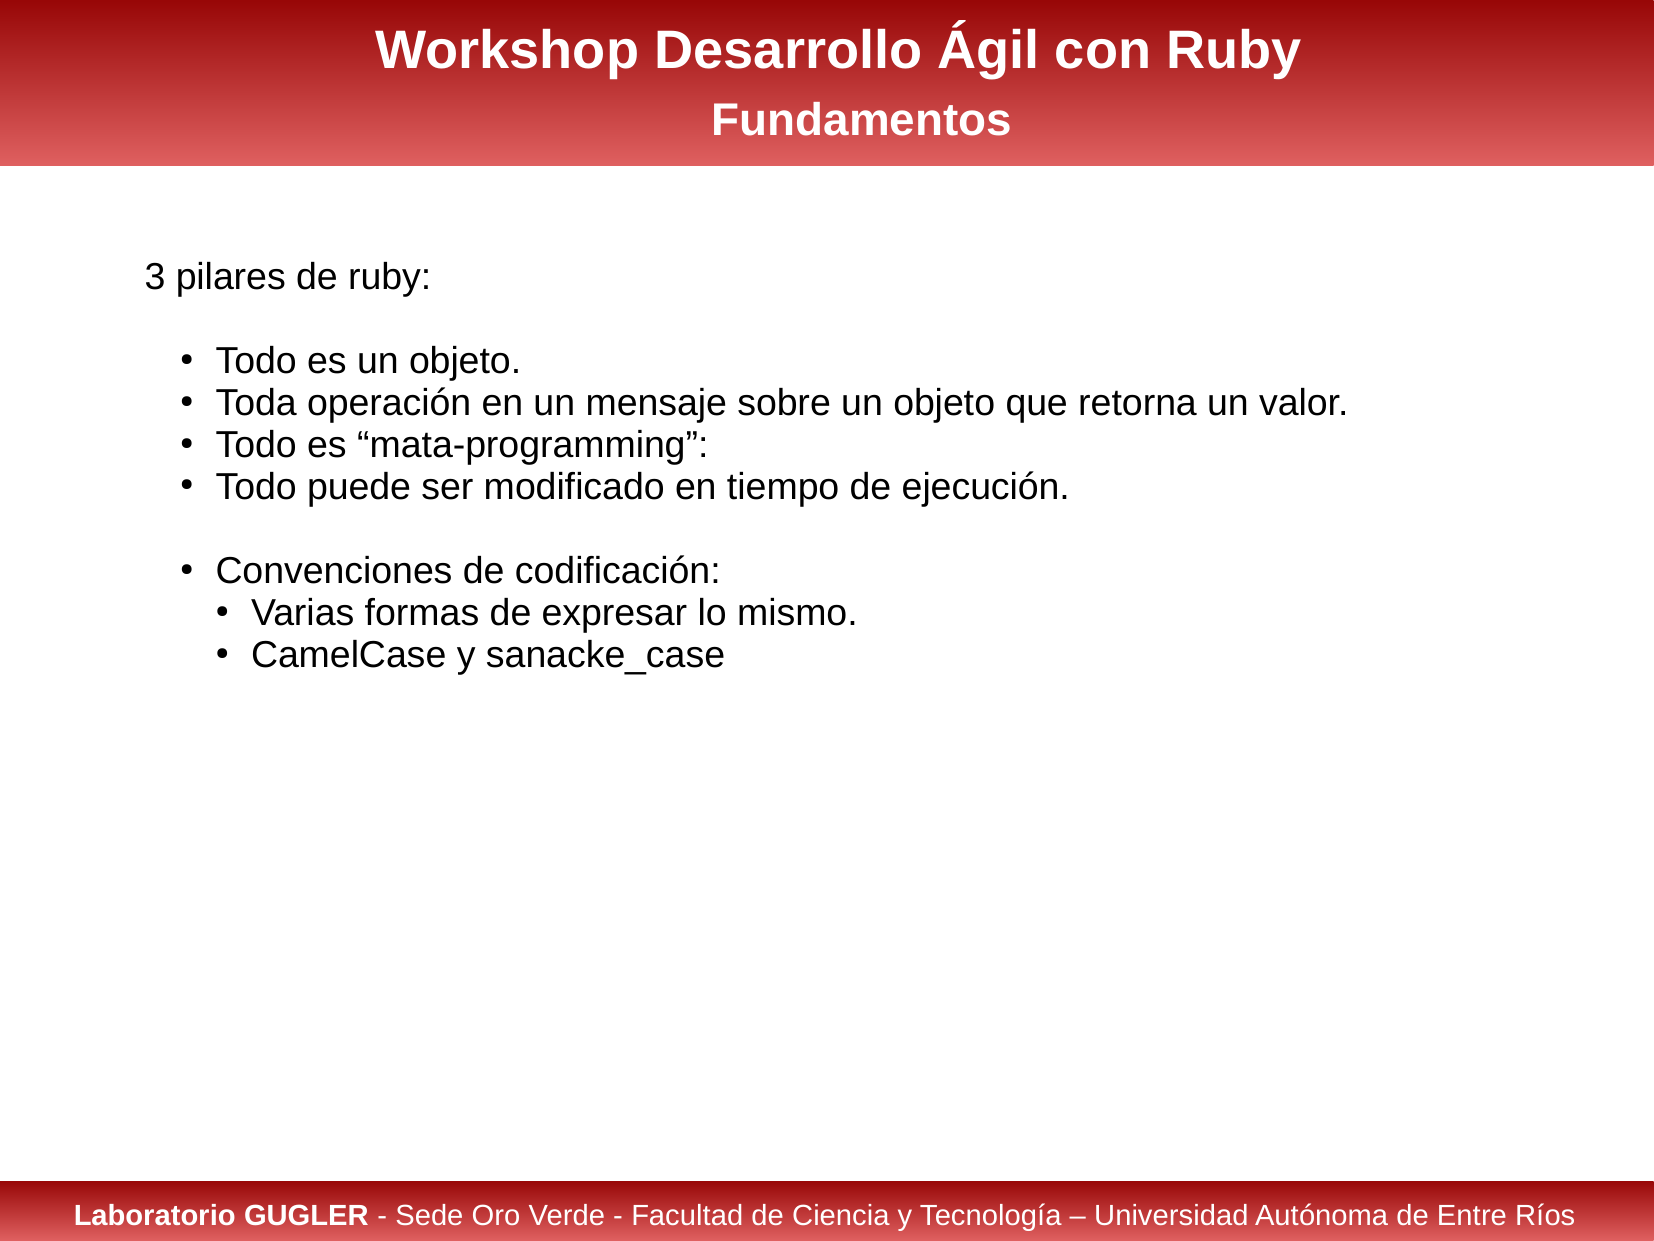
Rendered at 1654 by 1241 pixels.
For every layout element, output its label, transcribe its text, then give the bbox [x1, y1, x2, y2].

text_box Workshop Desarrollo Ágil con Ruby [360, 11, 1341, 88]
text_box Fundamentos [696, 86, 1028, 153]
text_box [0, 0, 1654, 166]
text_box [0, 1181, 1654, 1241]
text_box 3 pilares de ruby: Todo es un objeto. Toda operación en un mensaje sobre un objeto que retorna un valor. Todo es “mata-programming”: Todo puede ser modificado en tiempo de ejecución. Convenciones de codificación: Varias formas de expresar lo mismo. CamelCase y sanacke_case [129, 248, 1364, 725]
text_box Laboratorio GUGLER - Sede Oro Verde - Facultad de Ciencia y Tecnología – Universidad Autónoma de Entre Ríos [59, 1191, 1595, 1240]
